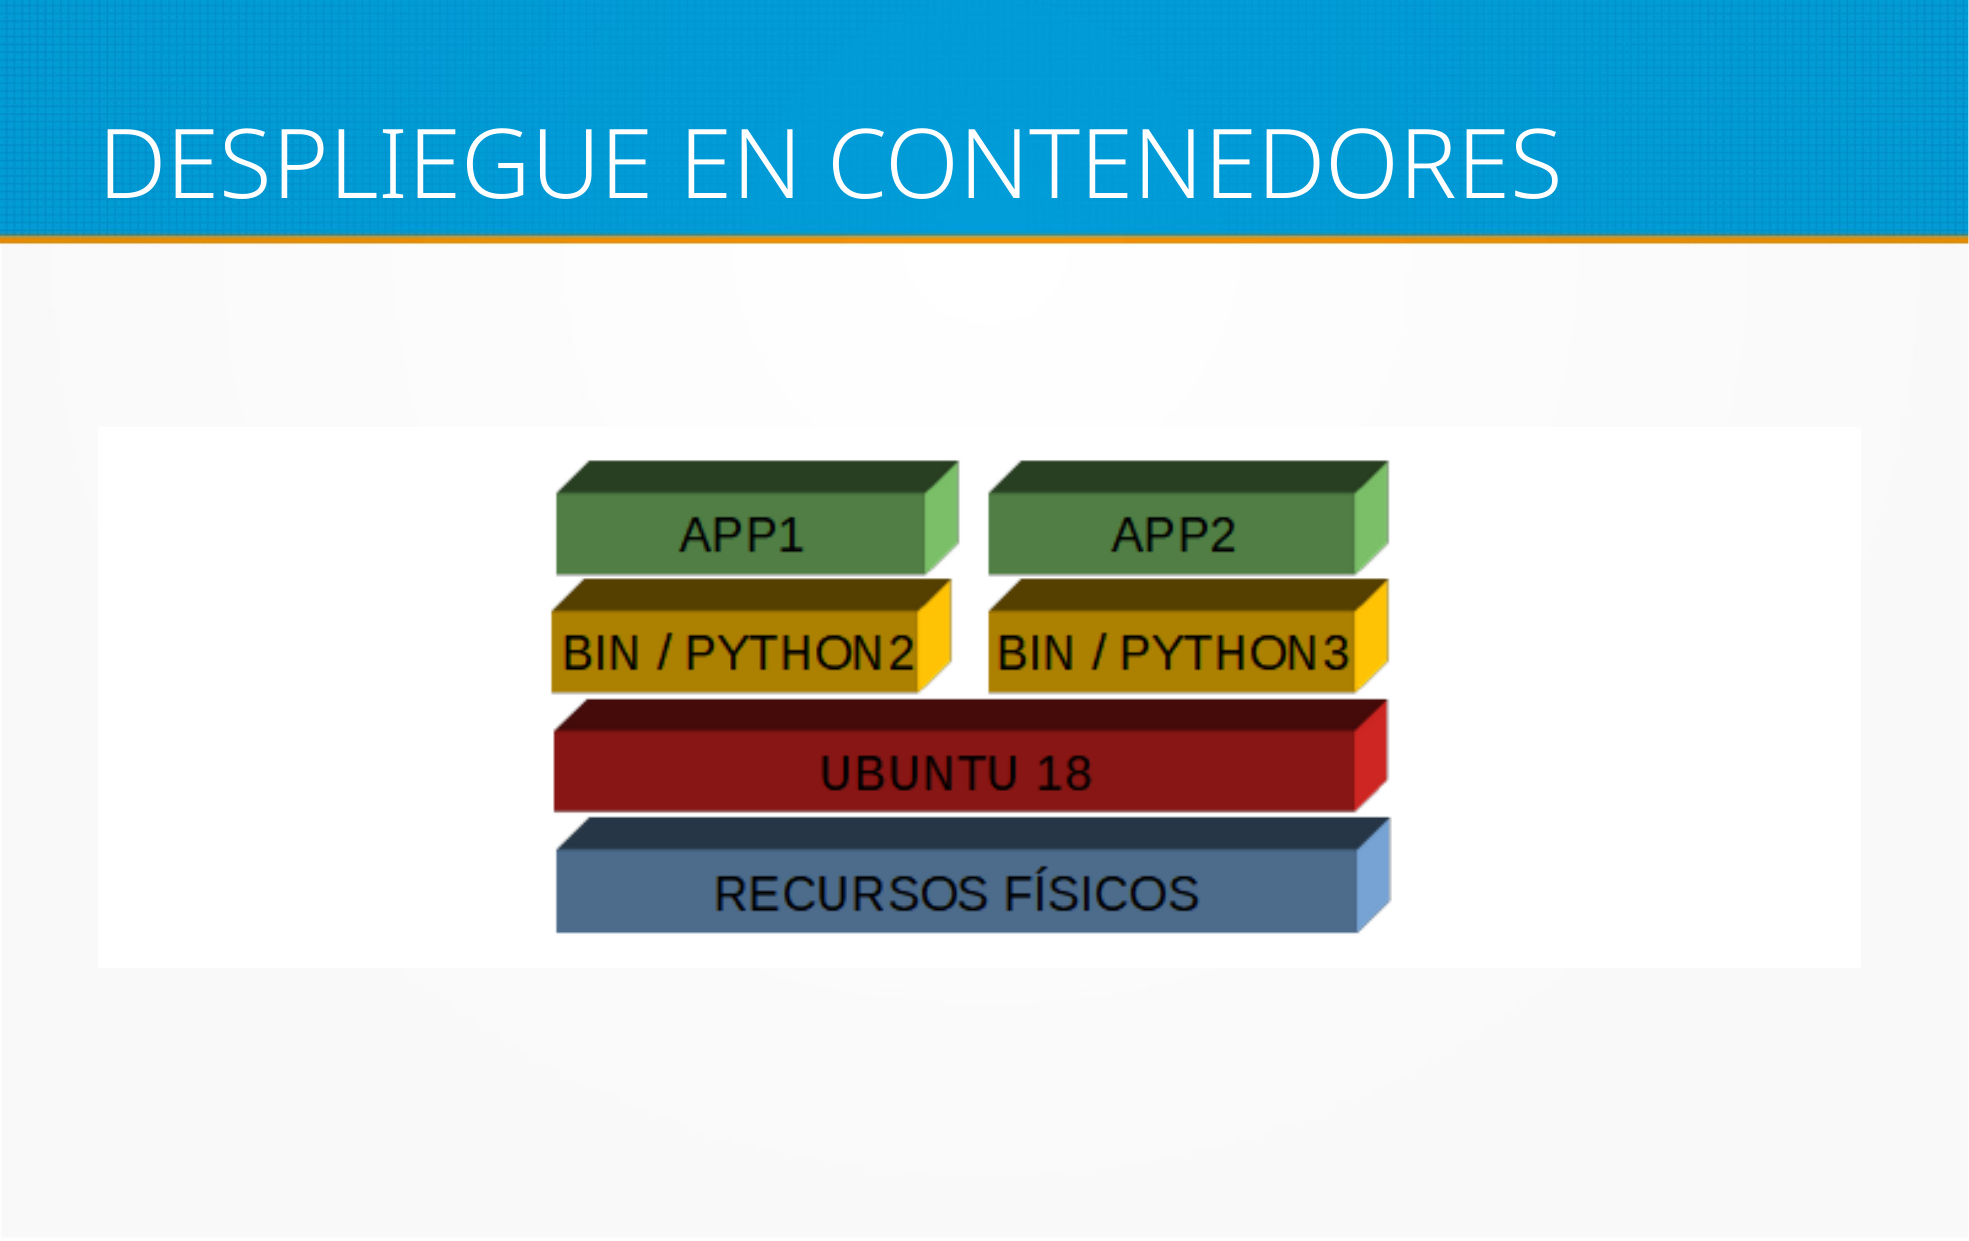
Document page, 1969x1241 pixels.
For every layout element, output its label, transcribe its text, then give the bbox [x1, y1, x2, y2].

title DESPLIEGUE EN CONTENEDORES [98, 19, 1870, 227]
picture [0, 233, 1969, 1241]
